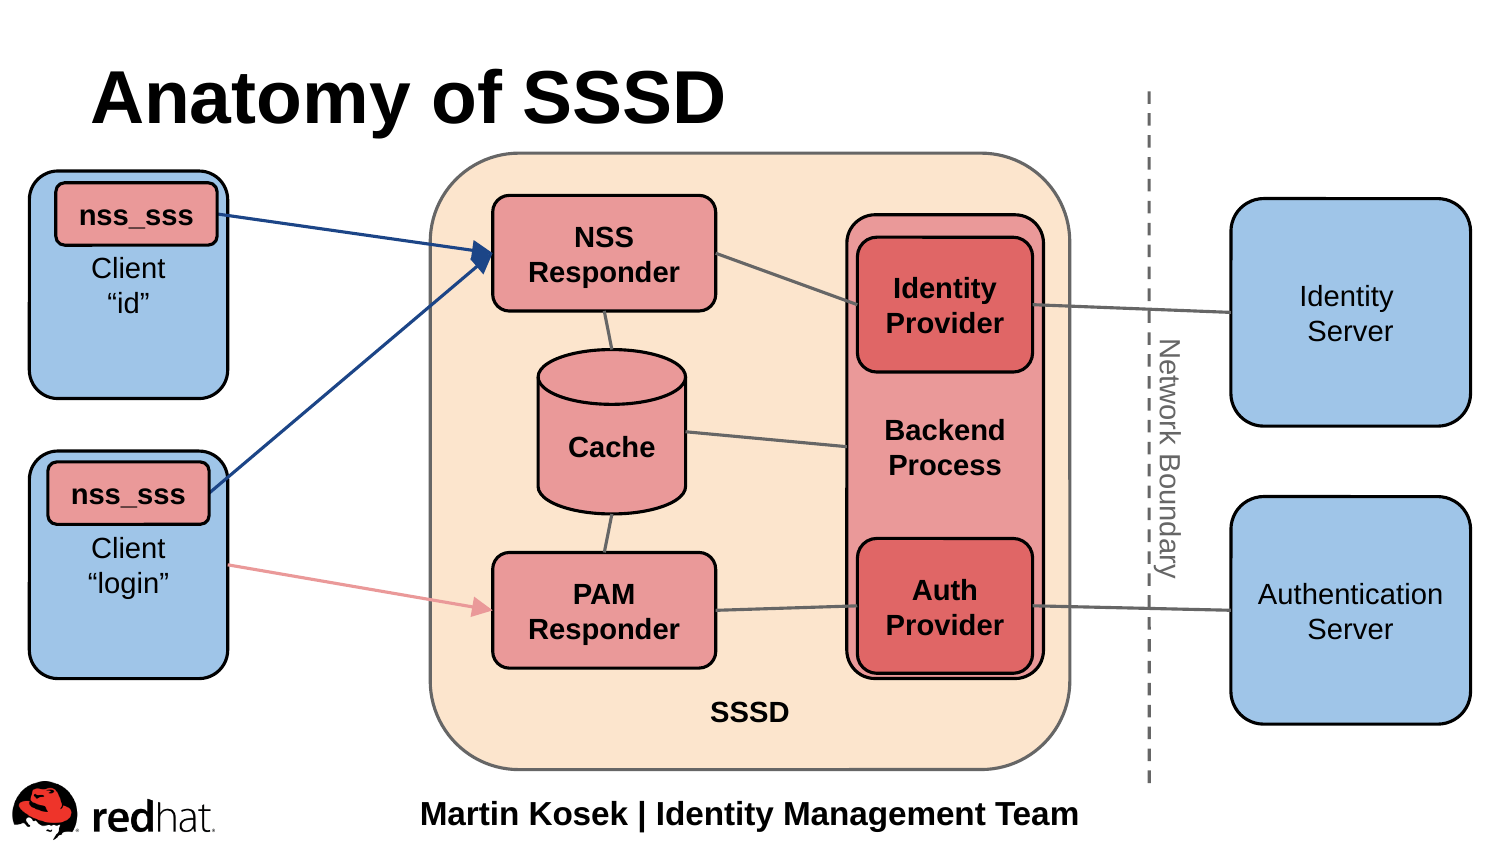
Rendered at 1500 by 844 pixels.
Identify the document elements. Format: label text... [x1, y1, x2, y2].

text_box Authentication Server [1230, 496, 1471, 725]
text_box SSSD [607, 434, 846, 608]
text_box Client “login” [29, 451, 228, 679]
text_box SSSD [1044, 307, 1070, 605]
text_box Cache [538, 349, 686, 514]
text_box nss_sss [55, 182, 218, 246]
text_box SSSD [607, 256, 846, 444]
text_box Backend Process [846, 214, 1044, 303]
text_box Auth Provider [857, 538, 1033, 674]
text_box Backend Process [846, 608, 1044, 679]
text_box nss_sss [47, 461, 210, 525]
text_box Identity Provider [857, 237, 1033, 373]
text_box NSS Responder [492, 195, 716, 312]
text_box SSSD [430, 153, 1070, 304]
text_box SSSD [430, 257, 610, 609]
text_box Network Boundary [1158, 323, 1204, 611]
text_box SSSD [430, 246, 475, 303]
text_box SSSD [430, 602, 1070, 770]
text_box Client “id” [29, 170, 228, 399]
text_box Identity Server [1230, 198, 1471, 427]
text_box Backend Process [846, 303, 1044, 604]
picture [12, 781, 215, 844]
text_box PAM Responder [492, 552, 716, 669]
title Anatomy of SSSD [75, 12, 1425, 154]
